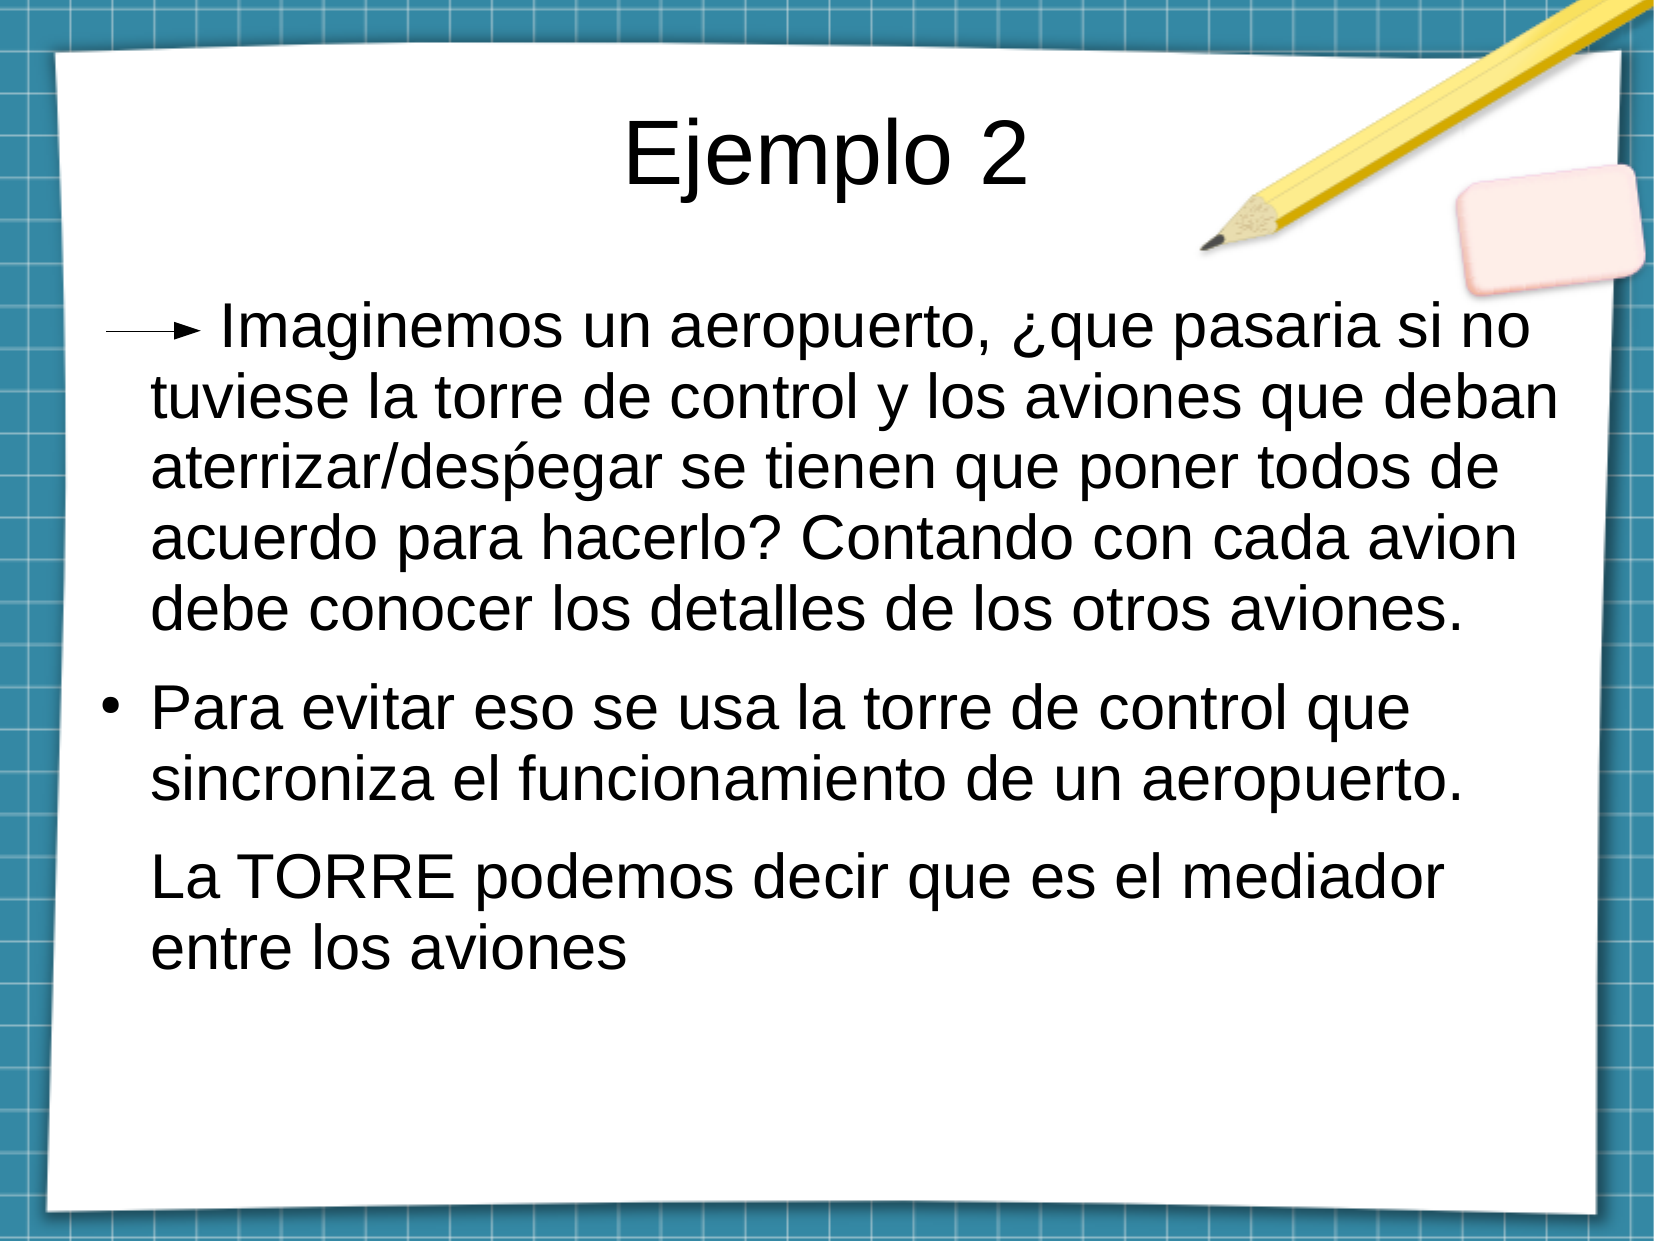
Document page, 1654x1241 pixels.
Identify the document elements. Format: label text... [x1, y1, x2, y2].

title Ejemplo 2 [82, 49, 1571, 257]
list Imaginemos un aeropuerto, ¿que pasaria si no tuviese la torre de control y los aviones que deban aterrizar/desṕegar se tienen que poner todos de acuerdo para hacerlo? Contando con cada avion debe conocer los detalles de los otros aviones. Para evitar eso se usa la torre de control que sincroniza el funcionamiento de un aeropuerto. La TORRE podemos decir que es el mediador entre los aviones [82, 290, 1571, 1010]
picture [0, 0, 1654, 1241]
